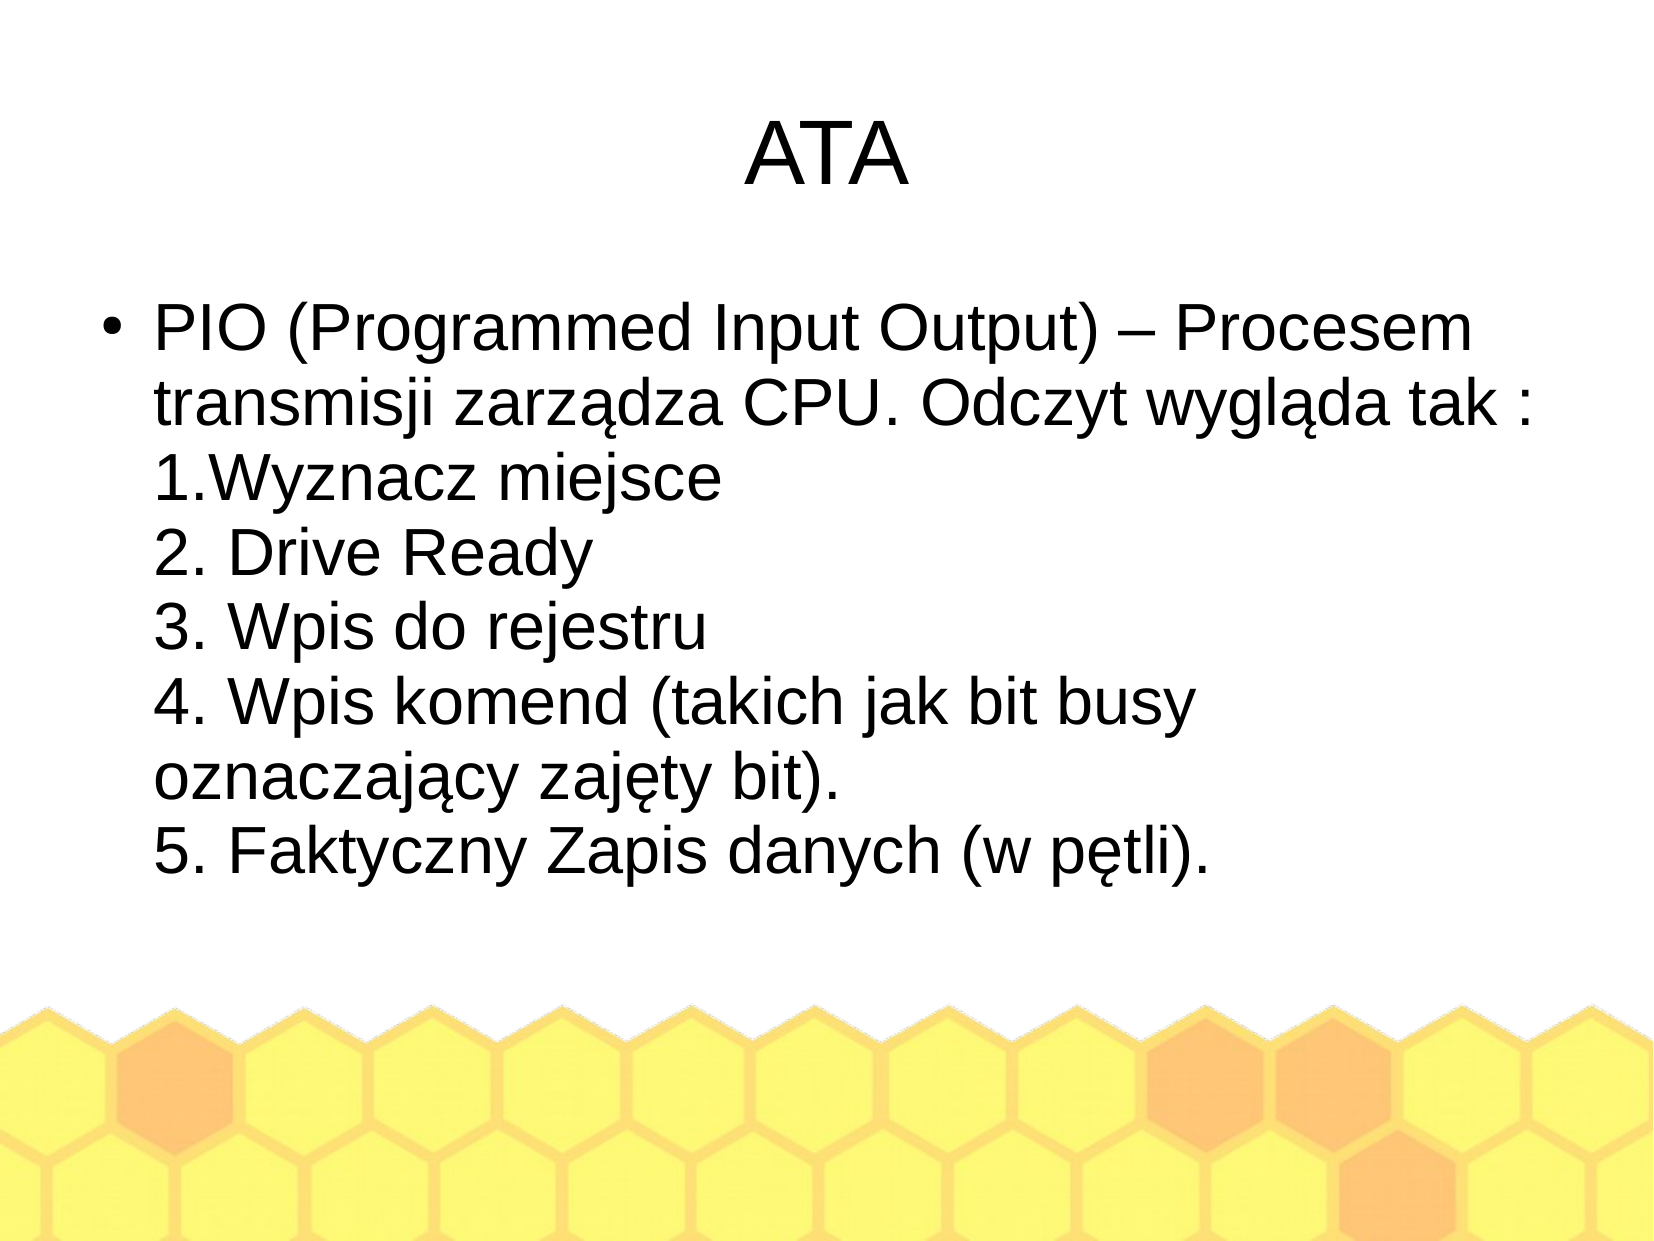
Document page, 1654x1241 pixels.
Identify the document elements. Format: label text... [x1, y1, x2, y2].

picture [0, 1001, 1654, 1241]
list PIO (Programmed Input Output) – Procesem transmisji zarządza CPU. Odczyt wygląda tak : 1.Wyznacz miejsce 2. Drive Ready 3. Wpis do rejestru 4. Wpis komend (takich jak bit busy oznaczający zajęty bit). 5. Faktyczny Zapis danych (w pętli). [82, 290, 1571, 1010]
title ATA [82, 49, 1571, 257]
